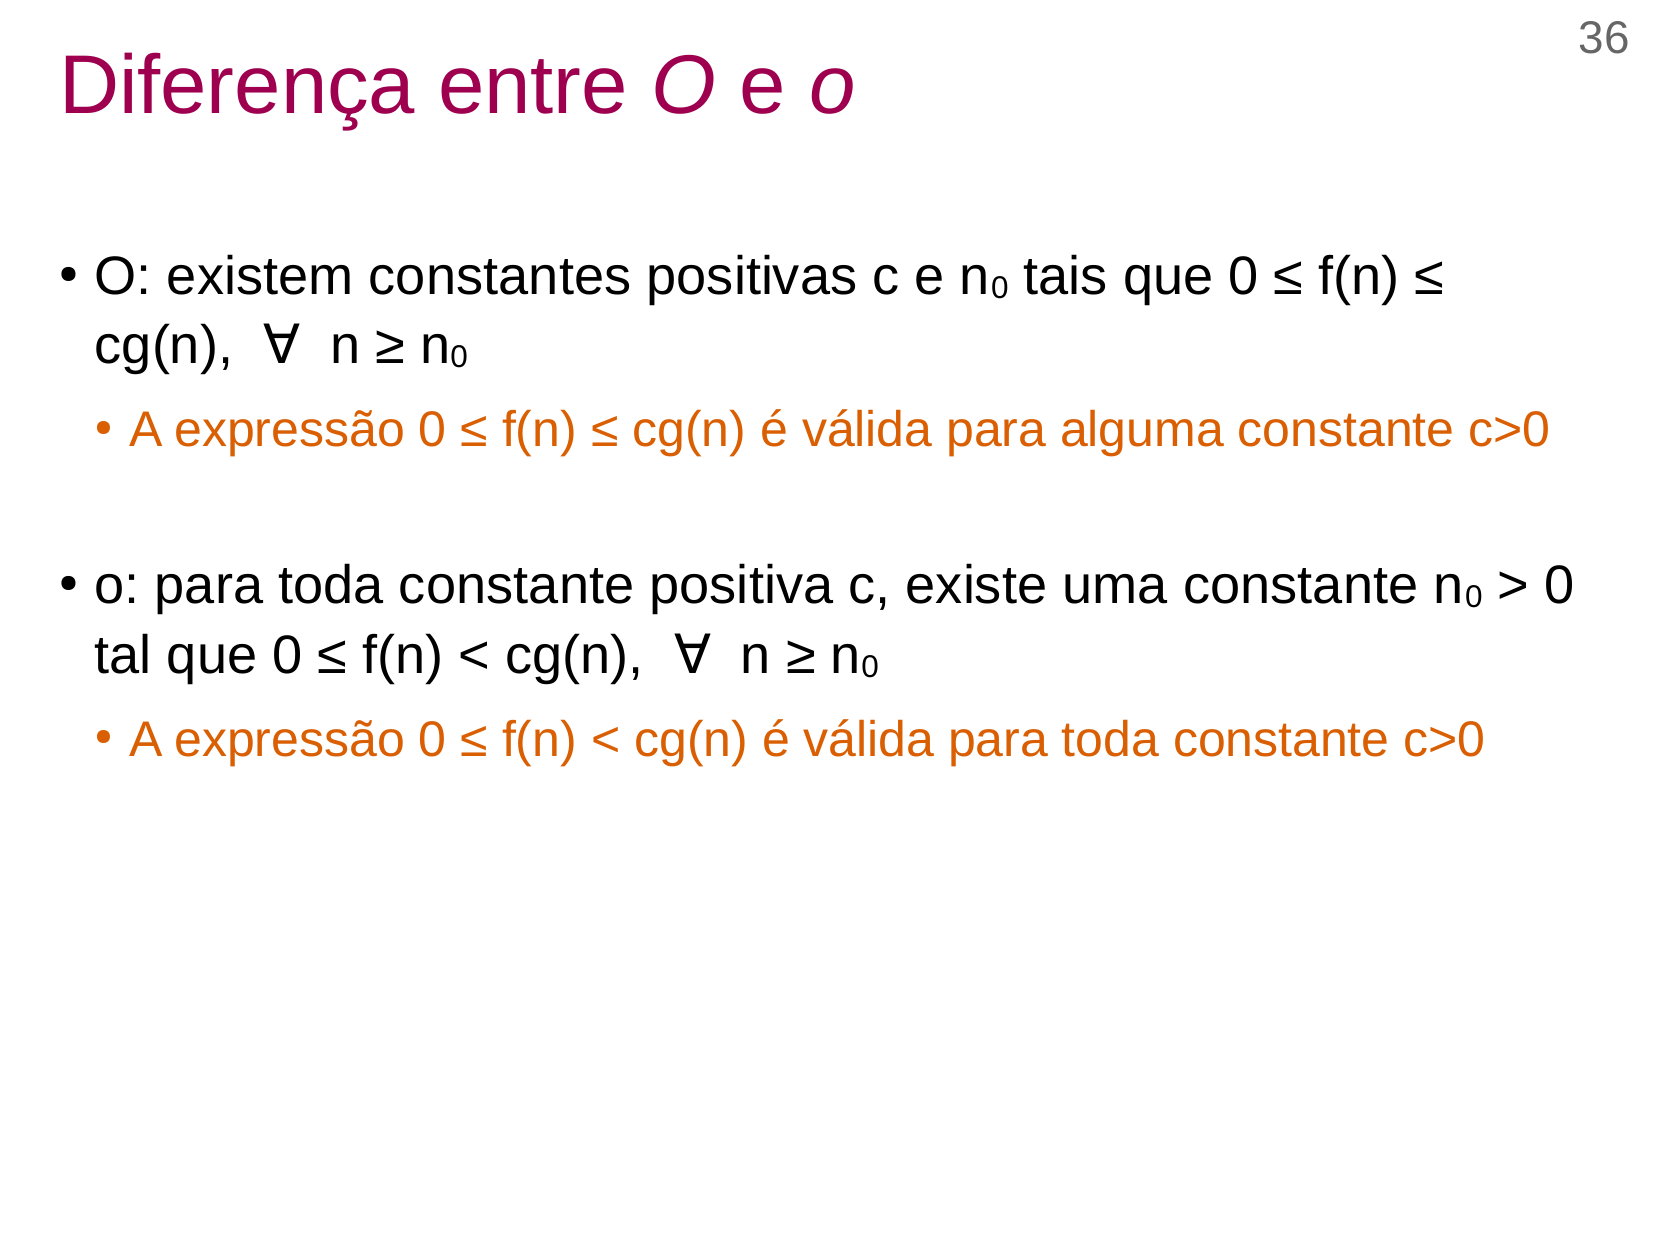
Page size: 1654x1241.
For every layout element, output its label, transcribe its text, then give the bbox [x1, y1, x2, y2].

title Diferença entre O e o [59, 29, 1595, 148]
list O: existem constantes positivas c e n0 tais que 0 ≤ f(n) ≤ cg(n), ∀ n ≥ n0 A expressão 0 ≤ f(n) ≤ cg(n) é válida para alguma constante c>0 o: para toda constante positiva c, existe uma constante n0 > 0 tal que 0 ≤ f(n) < cg(n), ∀ n ≥ n0 A expressão 0 ≤ f(n) < cg(n) é válida para toda constante c>0 [59, 236, 1595, 1211]
